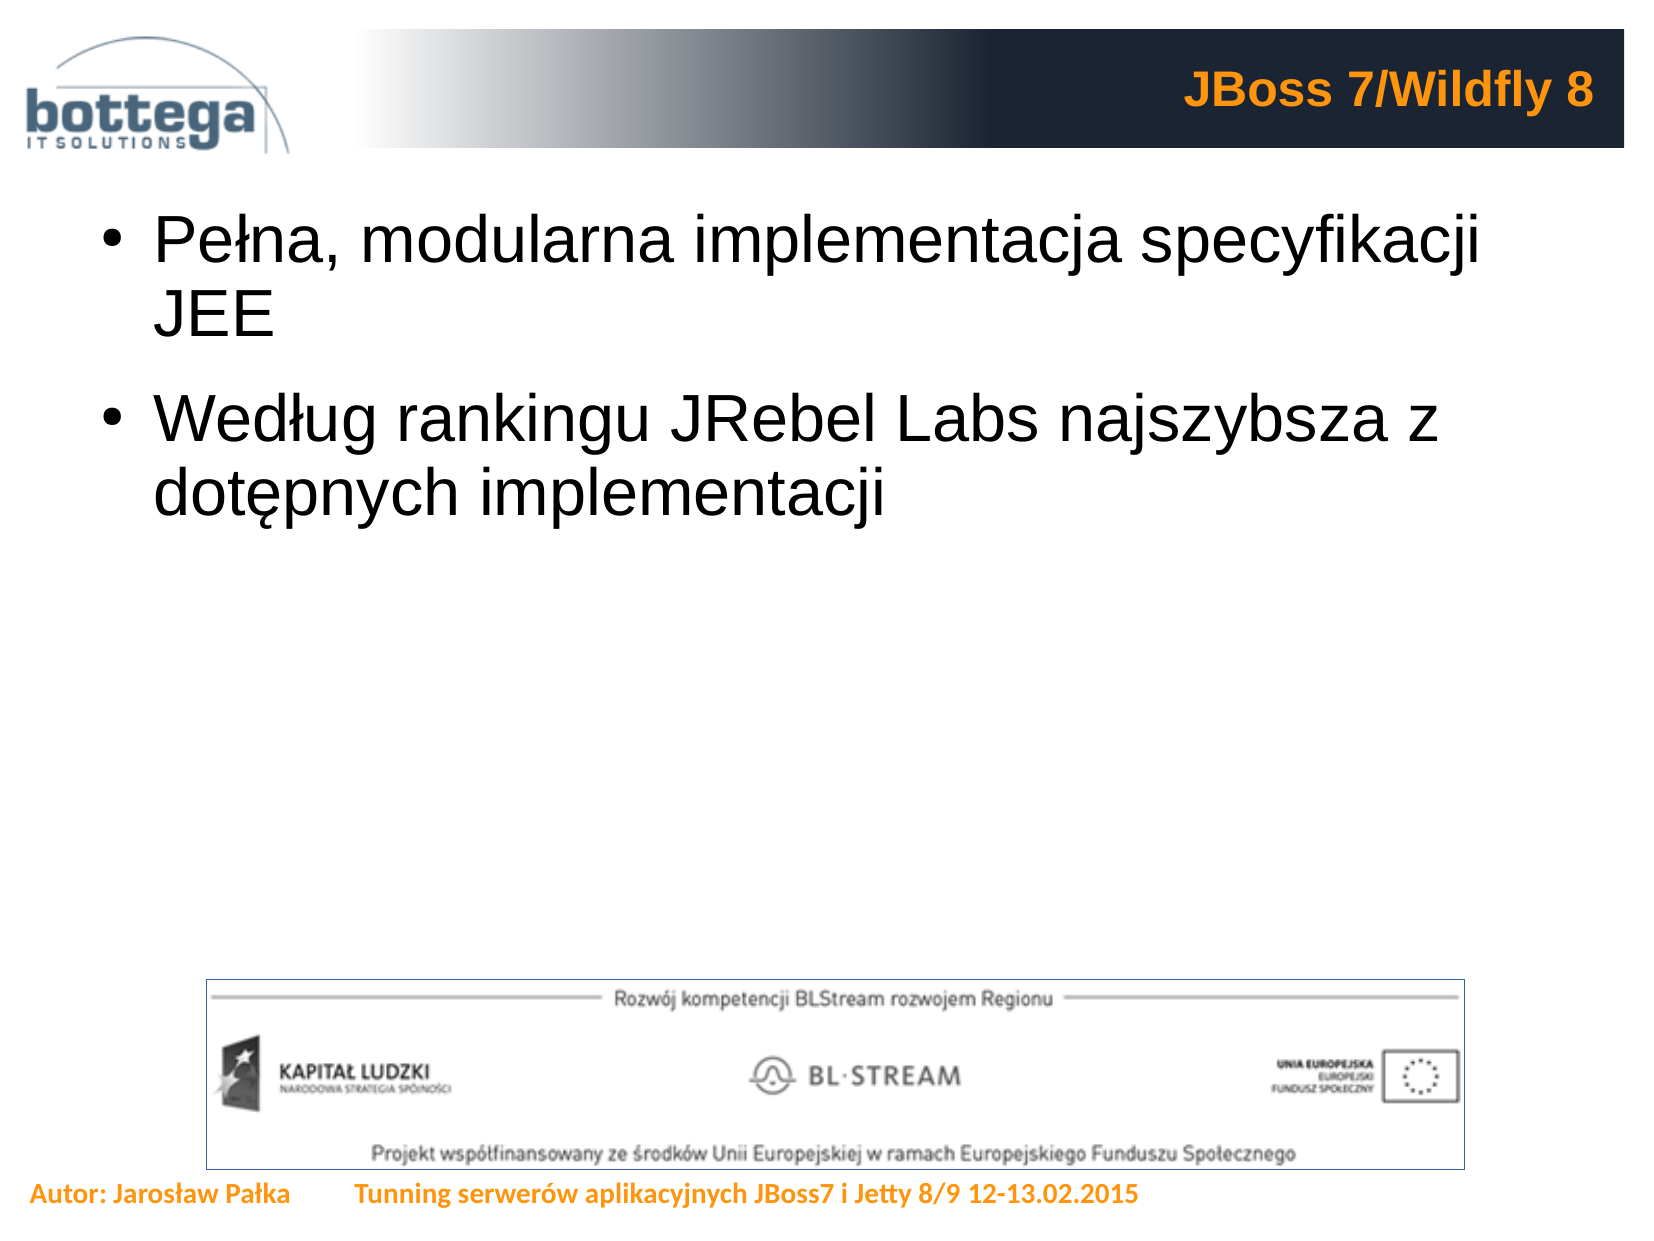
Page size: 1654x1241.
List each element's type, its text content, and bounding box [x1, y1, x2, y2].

picture [17, 29, 296, 160]
title JBoss 7/Wildfly 8 [354, 29, 1625, 148]
picture [207, 1021, 1464, 1169]
list Pełna, modularna implementacja specyfikacji JEE Według rankingu JRebel Labs najszybsza z dotępnych implementacji [82, 201, 1571, 1021]
